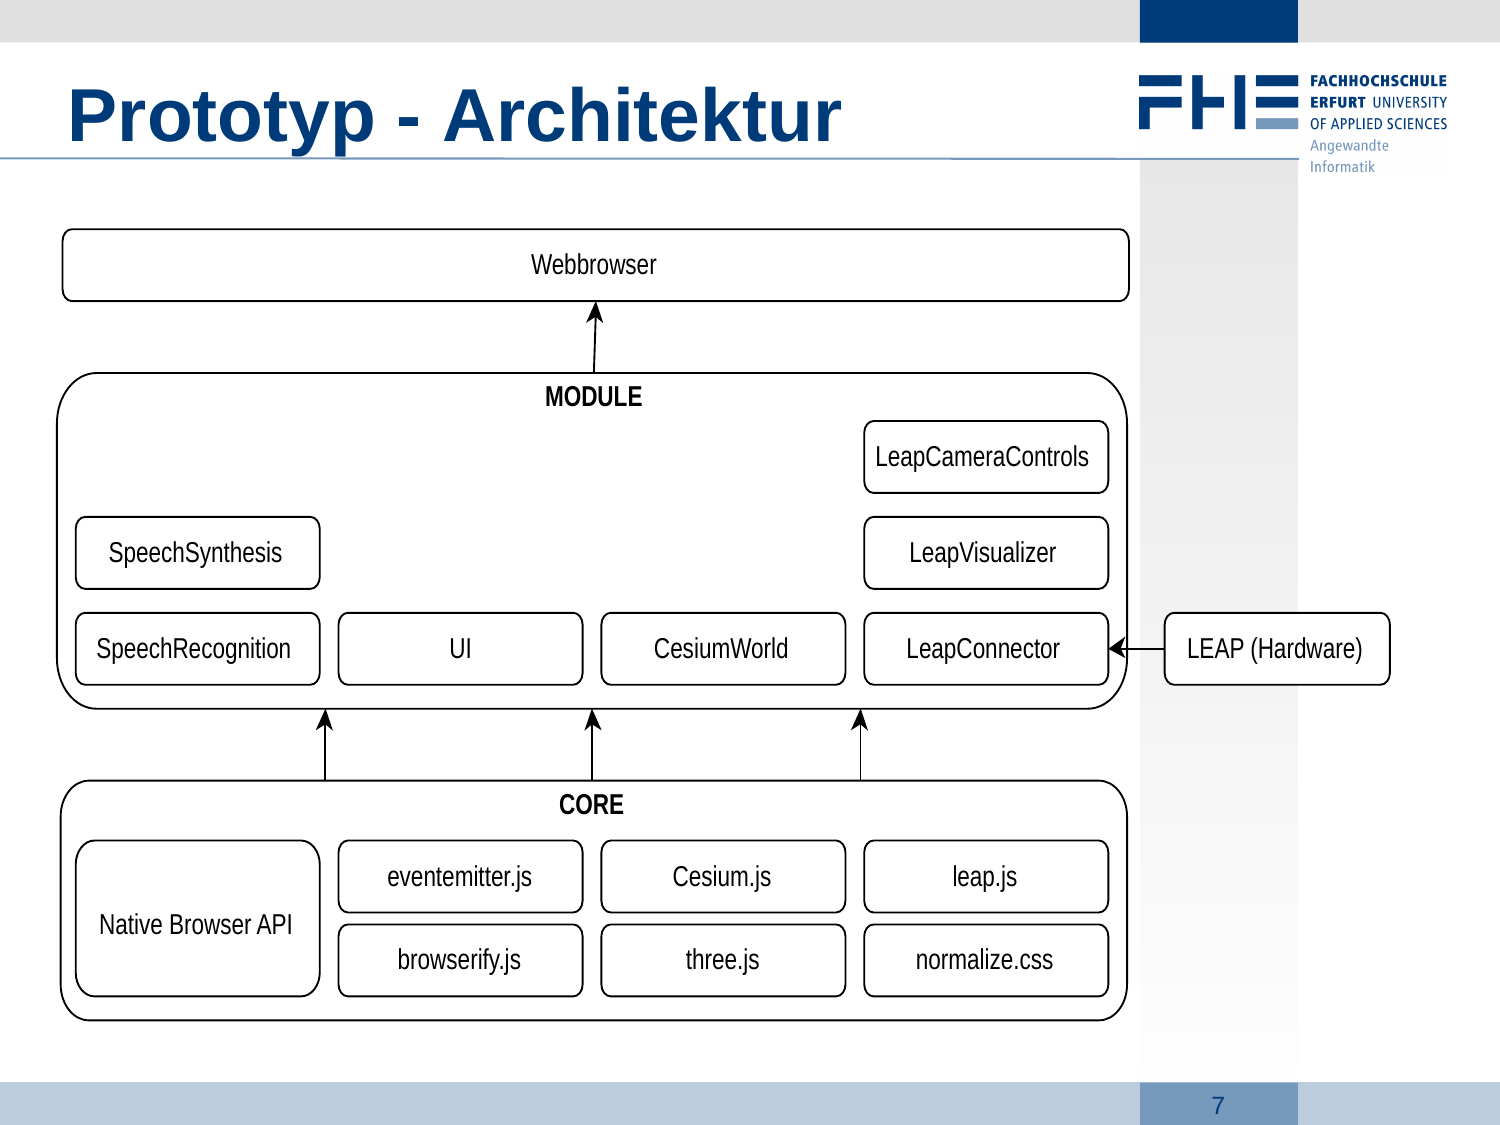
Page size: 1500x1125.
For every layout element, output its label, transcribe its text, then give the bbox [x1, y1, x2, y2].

title Prototyp - Architektur [53, 58, 1140, 142]
picture [53, 224, 1394, 1028]
picture [1139, 75, 1447, 172]
